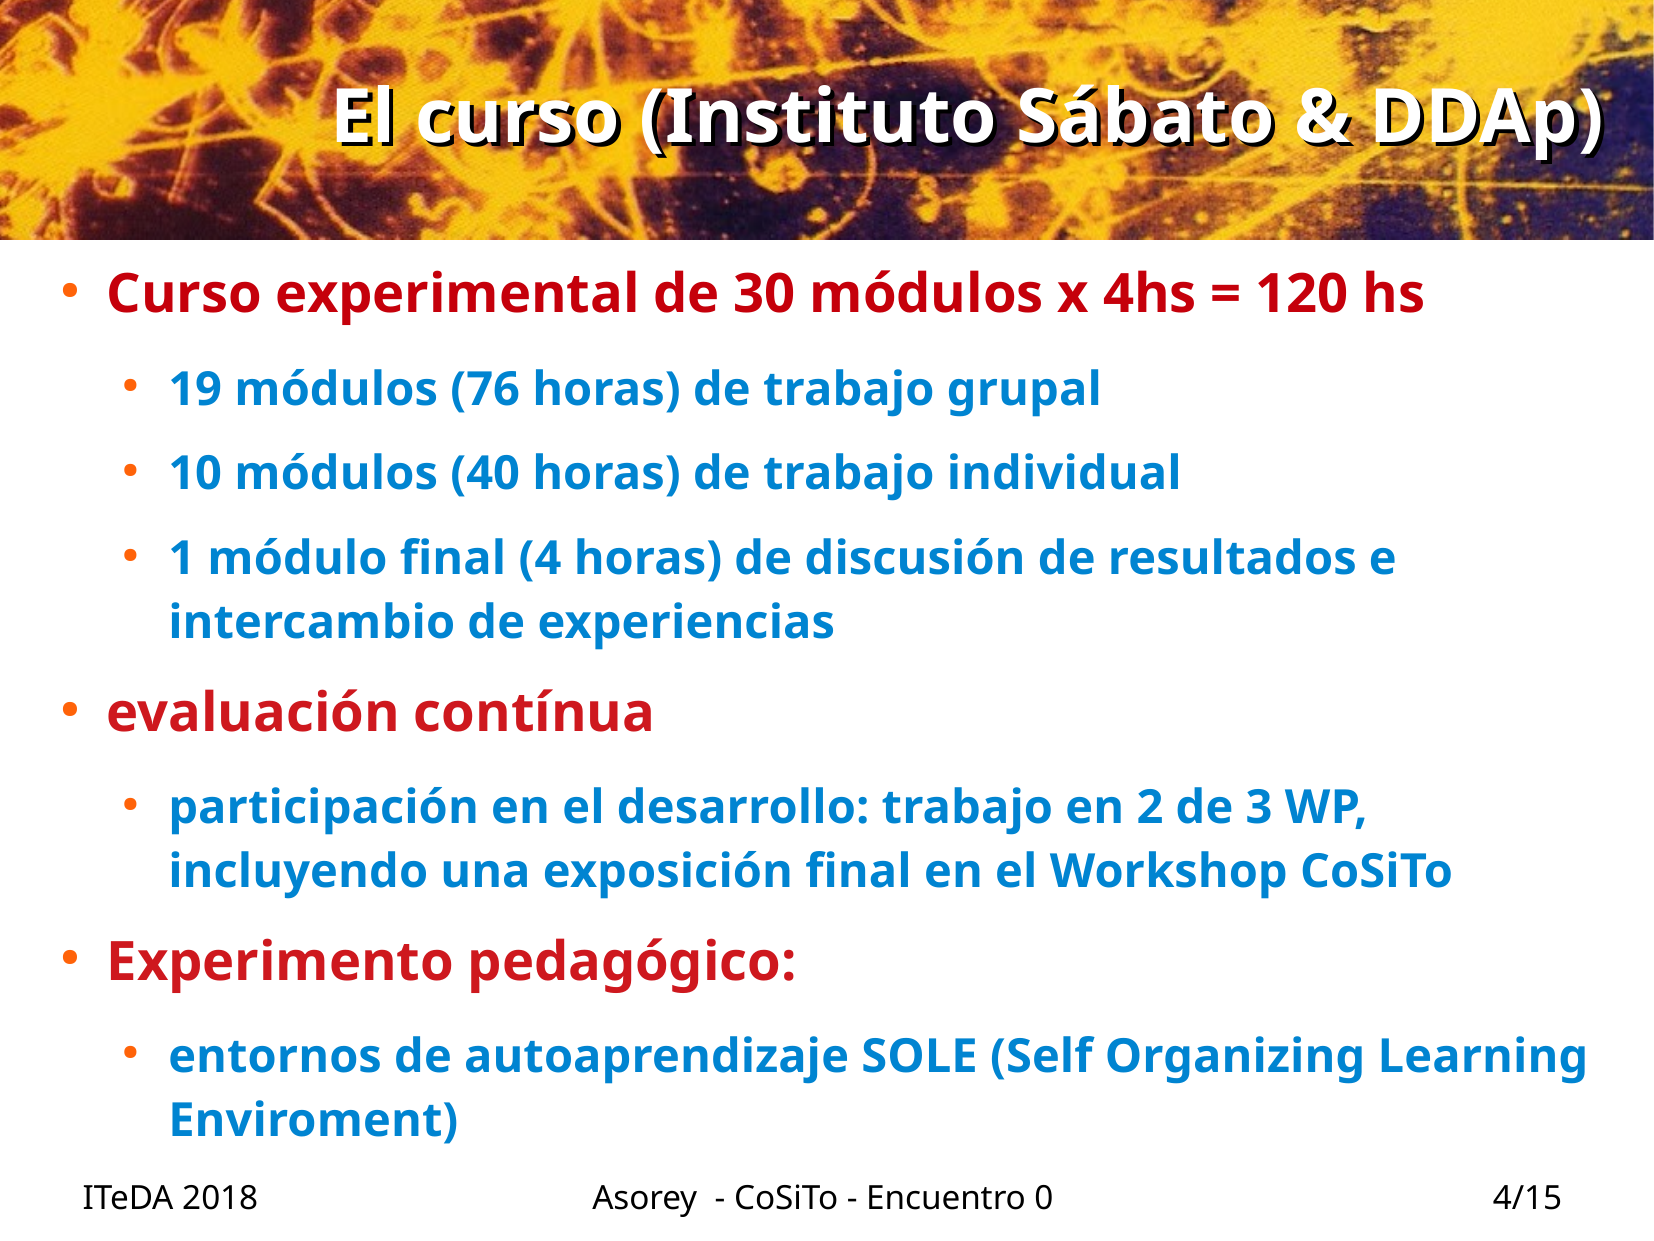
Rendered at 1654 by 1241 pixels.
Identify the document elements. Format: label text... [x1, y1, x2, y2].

picture [0, 0, 1654, 240]
title El curso (Instituto Sábato & DDAp) [45, 38, 1606, 189]
list Curso experimental de 30 módulos x 4hs = 120 hs 19 módulos (76 horas) de trabajo grupal 10 módulos (40 horas) de trabajo individual 1 módulo final (4 horas) de discusión de resultados e intercambio de experiencias evaluación contínua participación en el desarrollo: trabajo en 2 de 3 WP, incluyendo una exposición final en el Workshop CoSiTo Experimento pedagógico: entornos de autoaprendizaje SOLE (Self Organizing Learning Enviroment) [45, 255, 1606, 1156]
